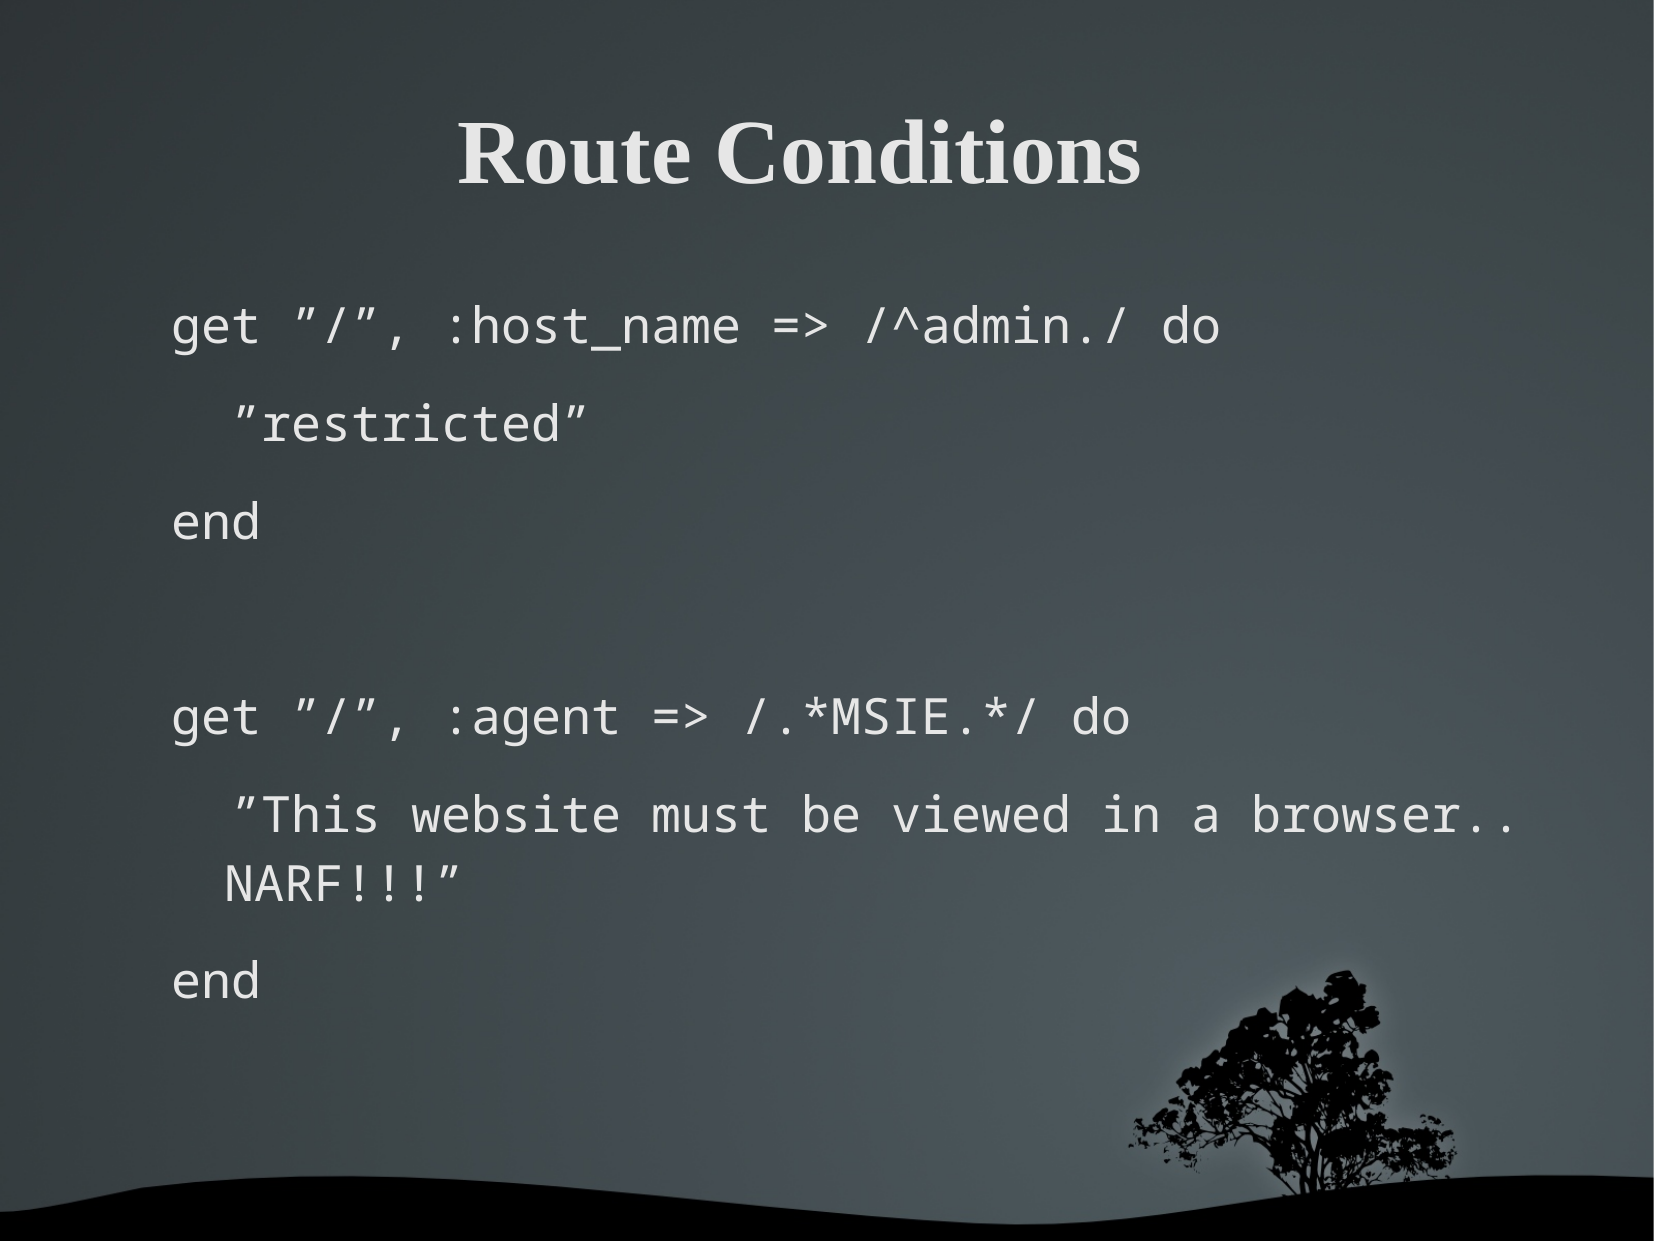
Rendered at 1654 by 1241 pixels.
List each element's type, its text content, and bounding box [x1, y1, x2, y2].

list get ”/”, :host_name => /^admin./ do ”restricted” end get ”/”, :agent => /.*MSIE.*/ do ”This website must be viewed in a browser.. NARF!!!” end [82, 290, 1571, 1109]
picture [0, 0, 1654, 1241]
title Route Conditions [82, 49, 1571, 257]
